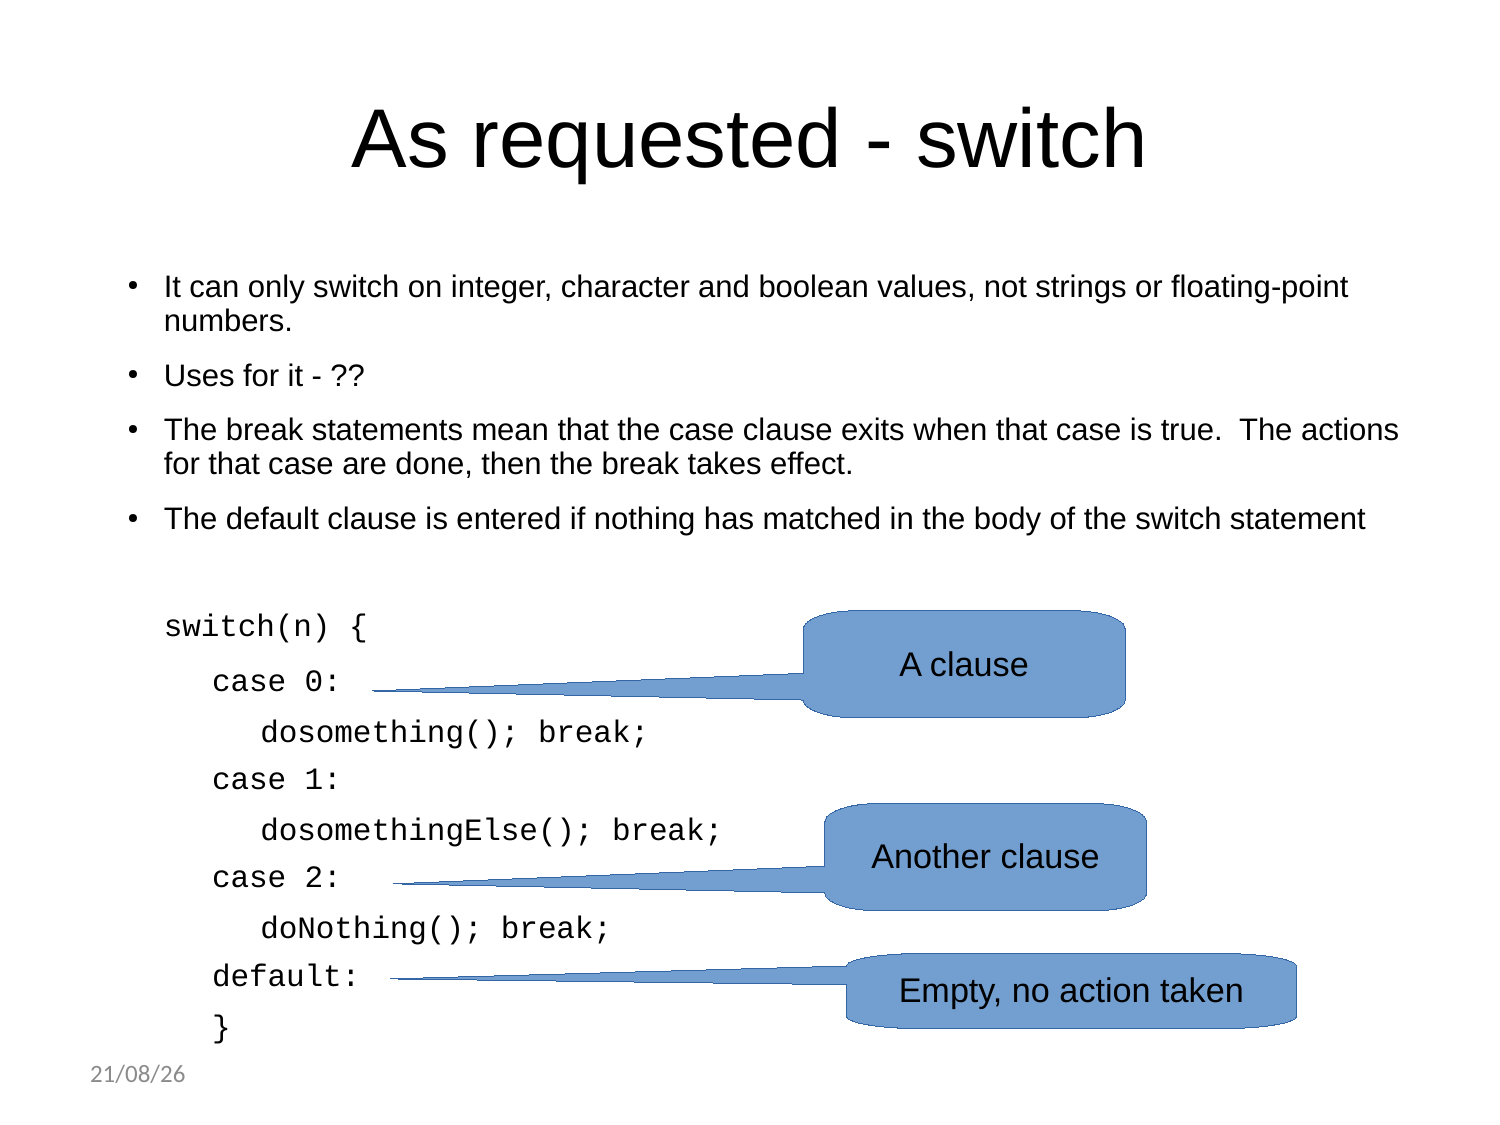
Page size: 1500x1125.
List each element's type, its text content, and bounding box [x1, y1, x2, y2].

title As requested - switch [75, 44, 1425, 233]
text_box Another clause [393, 803, 1147, 911]
text_box A clause [372, 610, 1126, 718]
text_box Empty, no action taken [390, 953, 1297, 1029]
list It can only switch on integer, character and boolean values, not strings or floating-point numbers. Uses for it - ?? The break statements mean that the case clause exits when that case is true. The actions for that case are done, then the break takes effect. The default clause is entered if nothing has matched in the body of the switch statement switch(n) { case 0: dosomething(); break; case 1: dosomethingElse(); break; case 2: doNothing(); break; default: } [115, 268, 1436, 1061]
